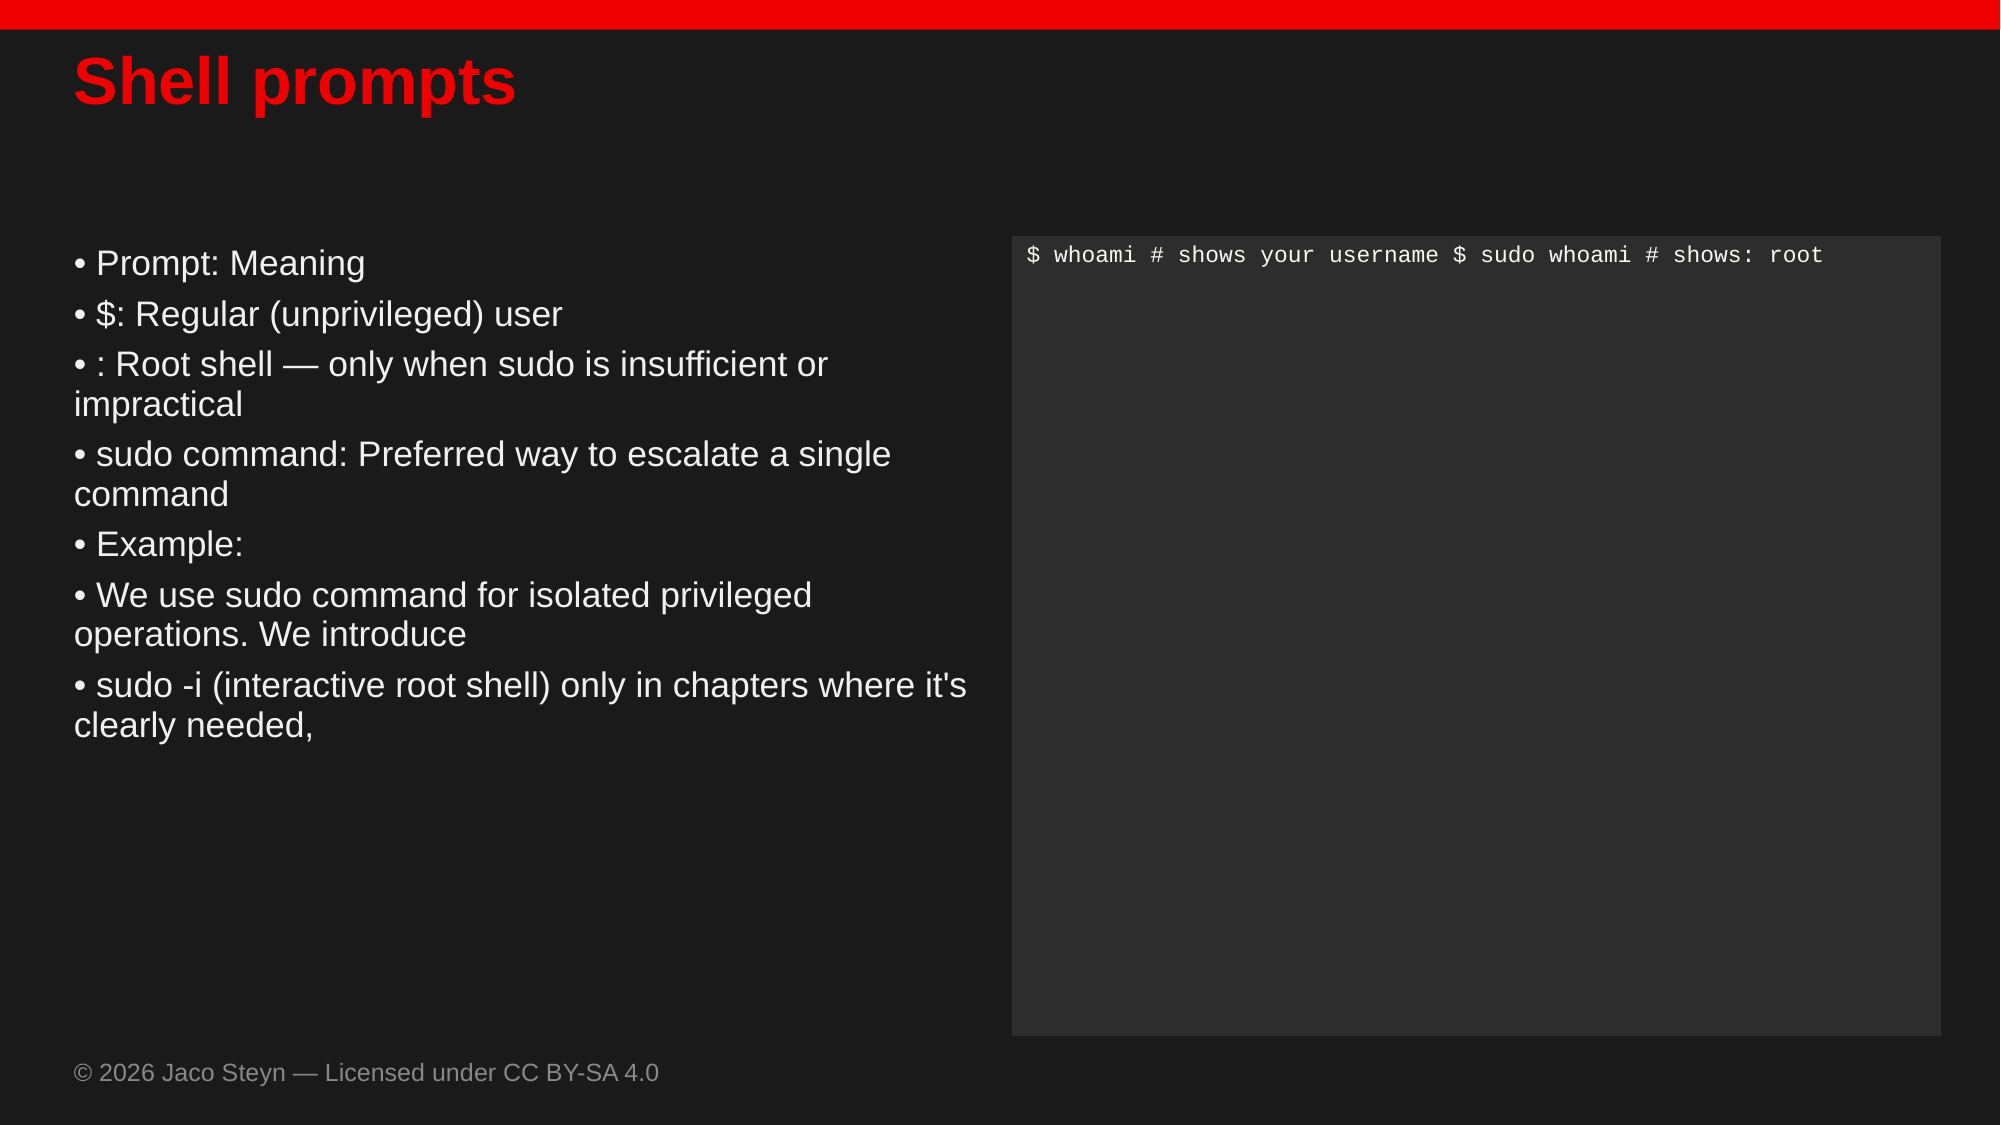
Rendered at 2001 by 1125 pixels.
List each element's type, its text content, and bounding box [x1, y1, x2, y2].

text_box • Prompt: Meaning • $: Regular (unprivileged) user • : Root shell — only when sudo is insufficient or impractical • sudo command: Preferred way to escalate a single command • Example: • We use sudo command for isolated privileged operations. We introduce • sudo -i (interactive root shell) only in chapters where it's clearly needed, [59, 236, 989, 1037]
text_box © 2026 Jaco Steyn — Licensed under CC BY-SA 4.0 [59, 1051, 1942, 1093]
text_box $ whoami # shows your username $ sudo whoami # shows: root [1011, 236, 1942, 1037]
text_box [0, 0, 2001, 30]
text_box Shell prompts [59, 36, 1942, 208]
